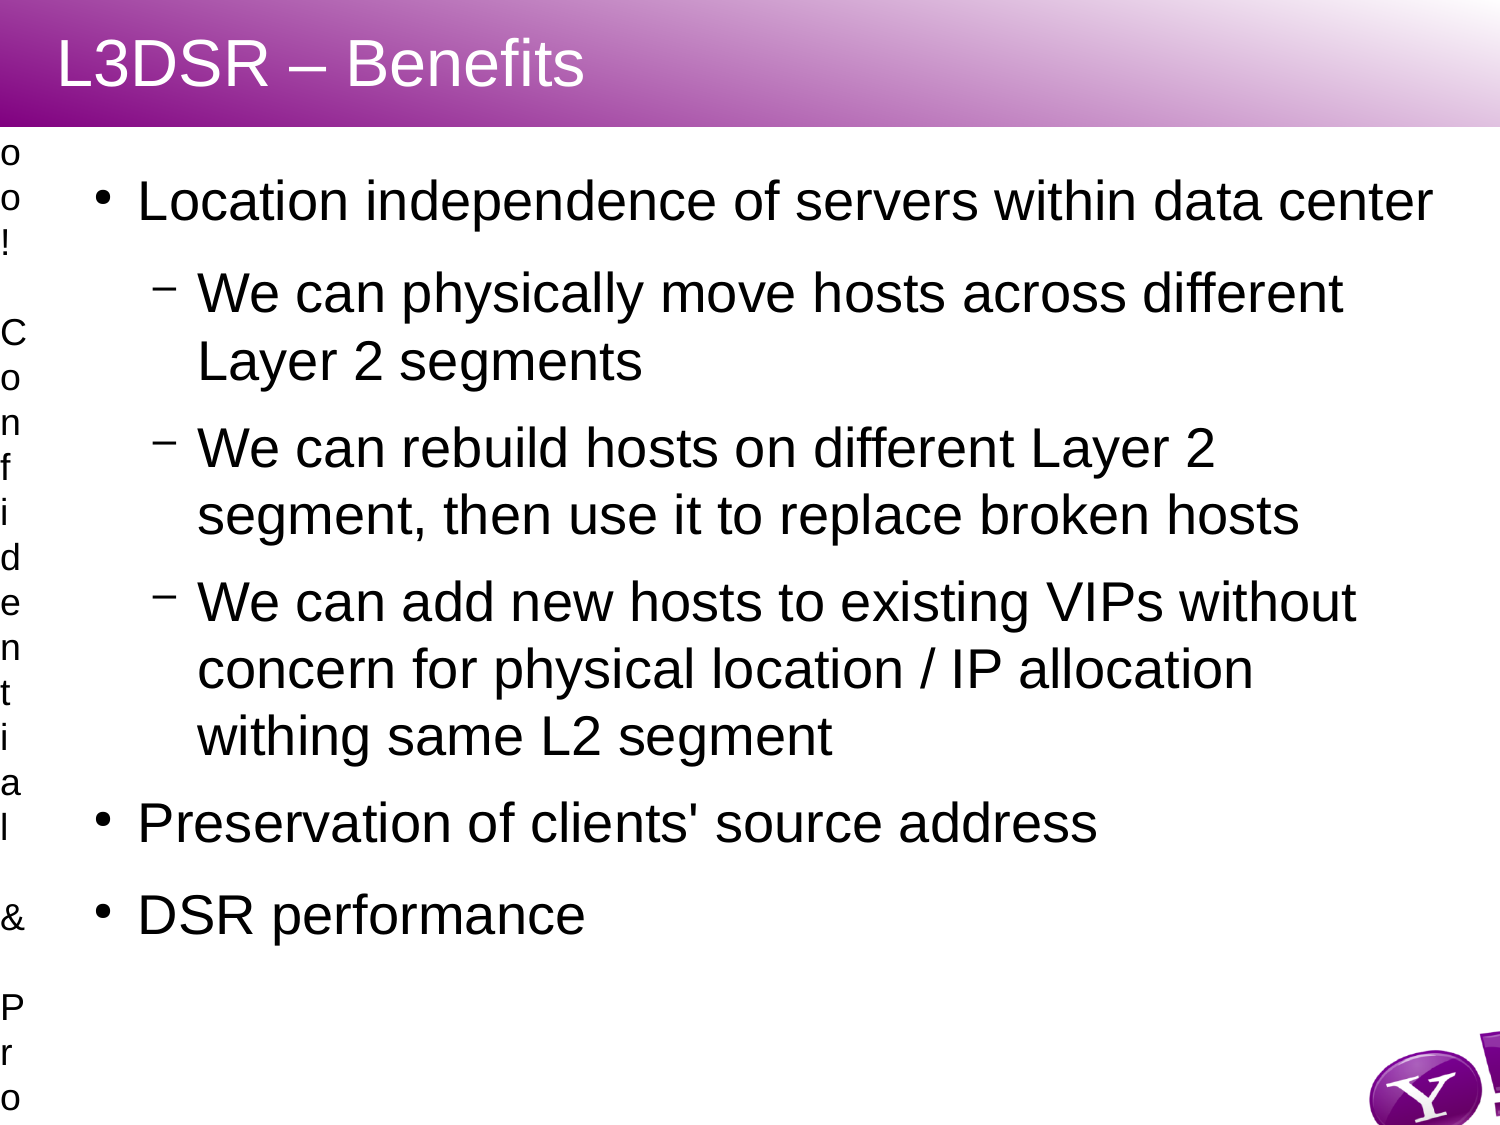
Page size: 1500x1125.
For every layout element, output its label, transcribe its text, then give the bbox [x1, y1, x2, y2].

picture [1366, 1027, 1500, 1125]
title L3DSR – Benefits [0, 0, 1500, 127]
list Location independence of servers within data center We can physically move hosts across different Layer 2 segments We can rebuild hosts on different Layer 2 segment, then use it to replace broken hosts We can add new hosts to existing VIPs without concern for physical location / IP allocation withing same L2 segment Preservation of clients' source address DSR performance [78, 164, 1438, 1015]
